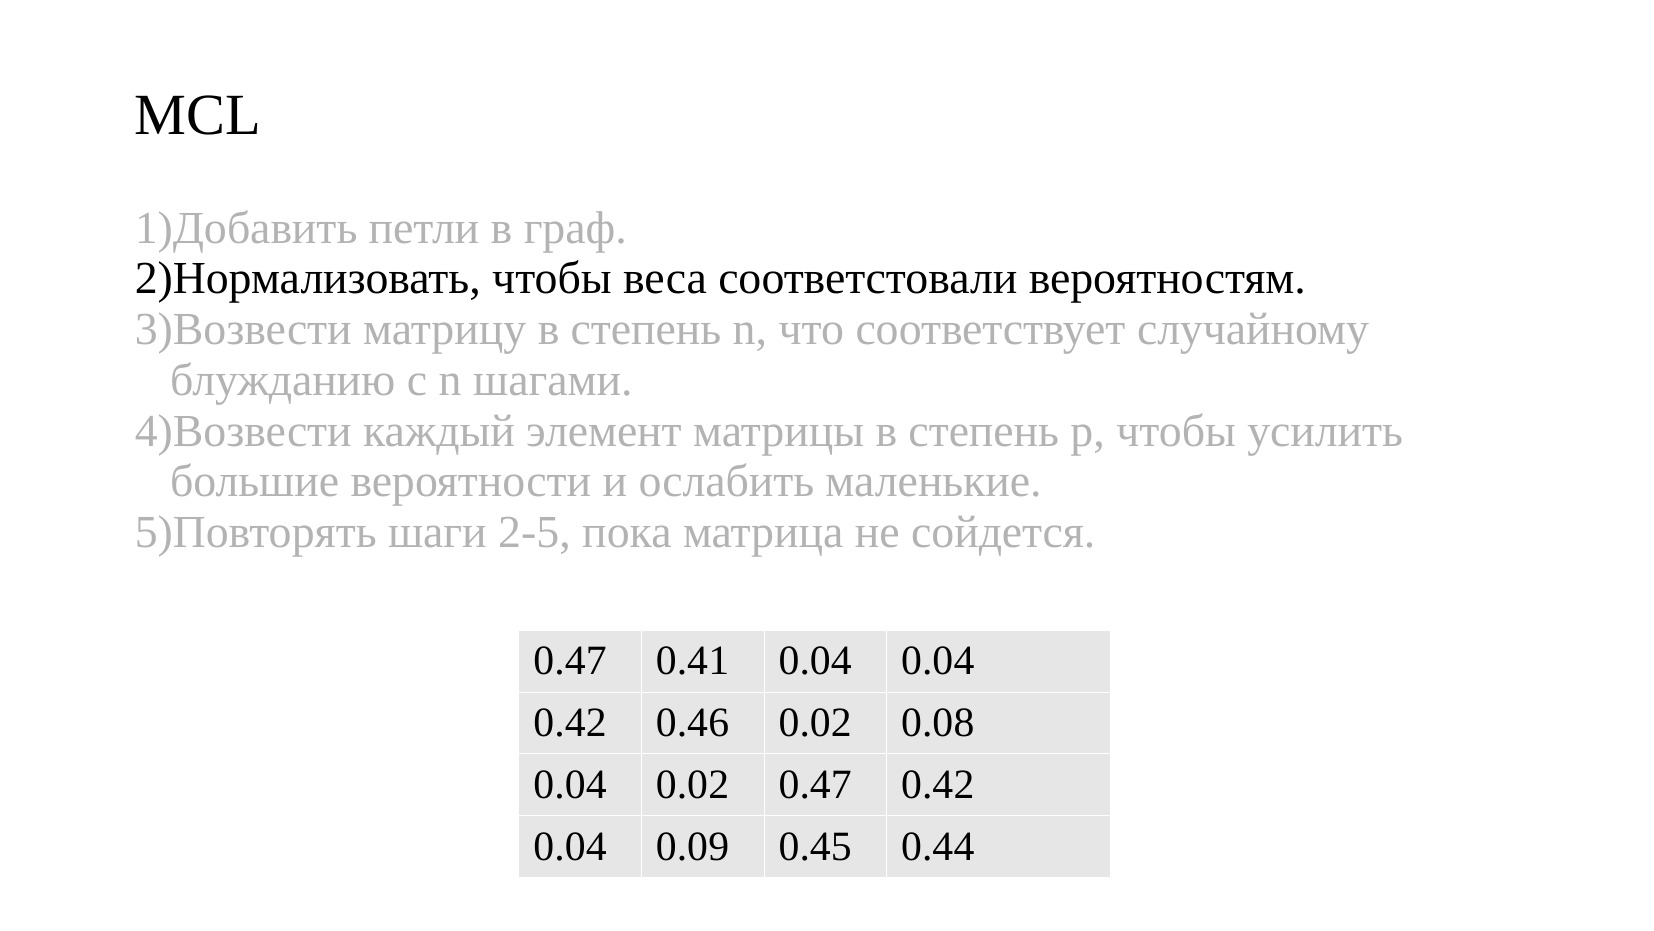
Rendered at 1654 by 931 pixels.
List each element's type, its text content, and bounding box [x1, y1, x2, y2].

table_cell 0.02 [642, 754, 764, 815]
table_header 0.04 [887, 631, 1110, 692]
table_cell 0.47 [765, 754, 886, 815]
text_box Добавить петли в граф. Нормализовать, чтобы веса соответстовали вероятностям. Возвести матрицу в степень n, что соответствует случайному блужданию с n шагами. Возвести каждый элемент матрицы в степень p, чтобы усилить большие вероятности и ослабить маленькие. Повторять шаги 2-5, пока матрица не сойдется. [120, 195, 1531, 567]
table_cell 0.02 [765, 693, 886, 753]
table_cell 0.04 [519, 754, 641, 815]
table_header 0.47 [519, 631, 641, 692]
table_header 0.04 [765, 631, 886, 692]
table_cell 0.42 [519, 693, 641, 753]
table_cell 0.46 [642, 693, 764, 753]
table_cell 0.04 [519, 816, 641, 877]
table_cell 0.42 [887, 754, 1110, 815]
table_cell 0.08 [887, 693, 1110, 753]
table_cell 0.09 [642, 816, 764, 877]
table_cell 0.45 [765, 816, 886, 877]
table_header 0.41 [642, 631, 764, 692]
table_cell 0.44 [887, 816, 1110, 877]
text_box MCL [120, 75, 276, 155]
